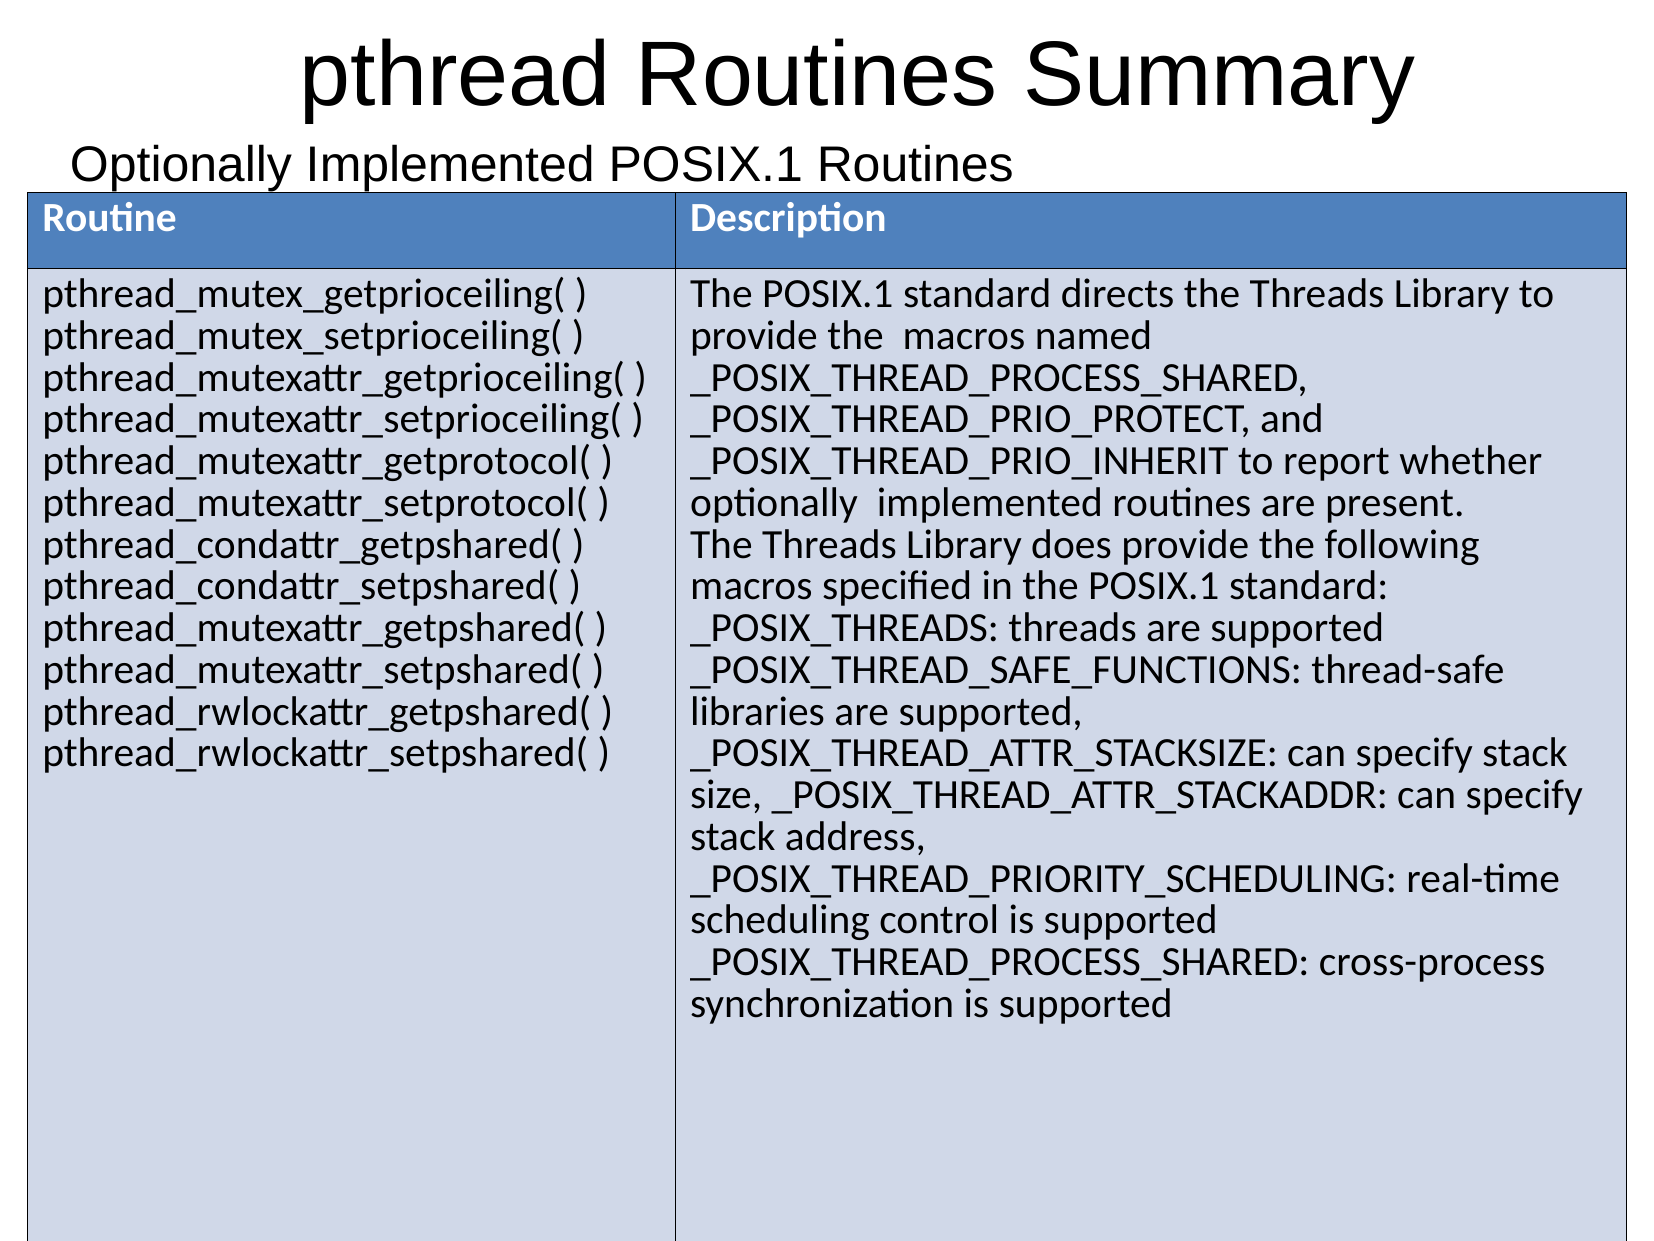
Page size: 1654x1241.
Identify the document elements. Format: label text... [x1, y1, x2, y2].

table_header Routine [28, 193, 675, 268]
table_header Description [676, 193, 1626, 268]
list Optionally Implemented POSIX.1 Routines [55, 124, 1544, 192]
table_cell pthread_mutex_getprioceiling( ) pthread_mutex_setprioceiling( ) pthread_mutexattr_getprioceiling( ) pthread_mutexattr_setprioceiling( ) pthread_mutexattr_getprotocol( ) pthread_mutexattr_setprotocol( ) pthread_condattr_getpshared( ) pthread_condattr_setpshared( ) pthread_mutexattr_getpshared( ) pthread_mutexattr_setpshared( ) pthread_rwlockattr_getpshared( ) pthread_rwlockattr_setpshared( ) [28, 269, 675, 1241]
title pthread Routines Summary [96, 0, 1585, 138]
table_cell The POSIX.1 standard directs the Threads Library to provide the macros named _POSIX_THREAD_PROCESS_SHARED, _POSIX_THREAD_PRIO_PROTECT, and _POSIX_THREAD_PRIO_INHERIT to report whether optionally implemented routines are present. The Threads Library does provide the following macros specified in the POSIX.1 standard: _POSIX_THREADS: threads are supported _POSIX_THREAD_SAFE_FUNCTIONS: thread-safe libraries are supported, _POSIX_THREAD_ATTR_STACKSIZE: can specify stack size, _POSIX_THREAD_ATTR_STACKADDR: can specify stack address, _POSIX_THREAD_PRIORITY_SCHEDULING: real-time scheduling control is supported _POSIX_THREAD_PROCESS_SHARED: cross-process synchronization is supported [676, 269, 1626, 1241]
